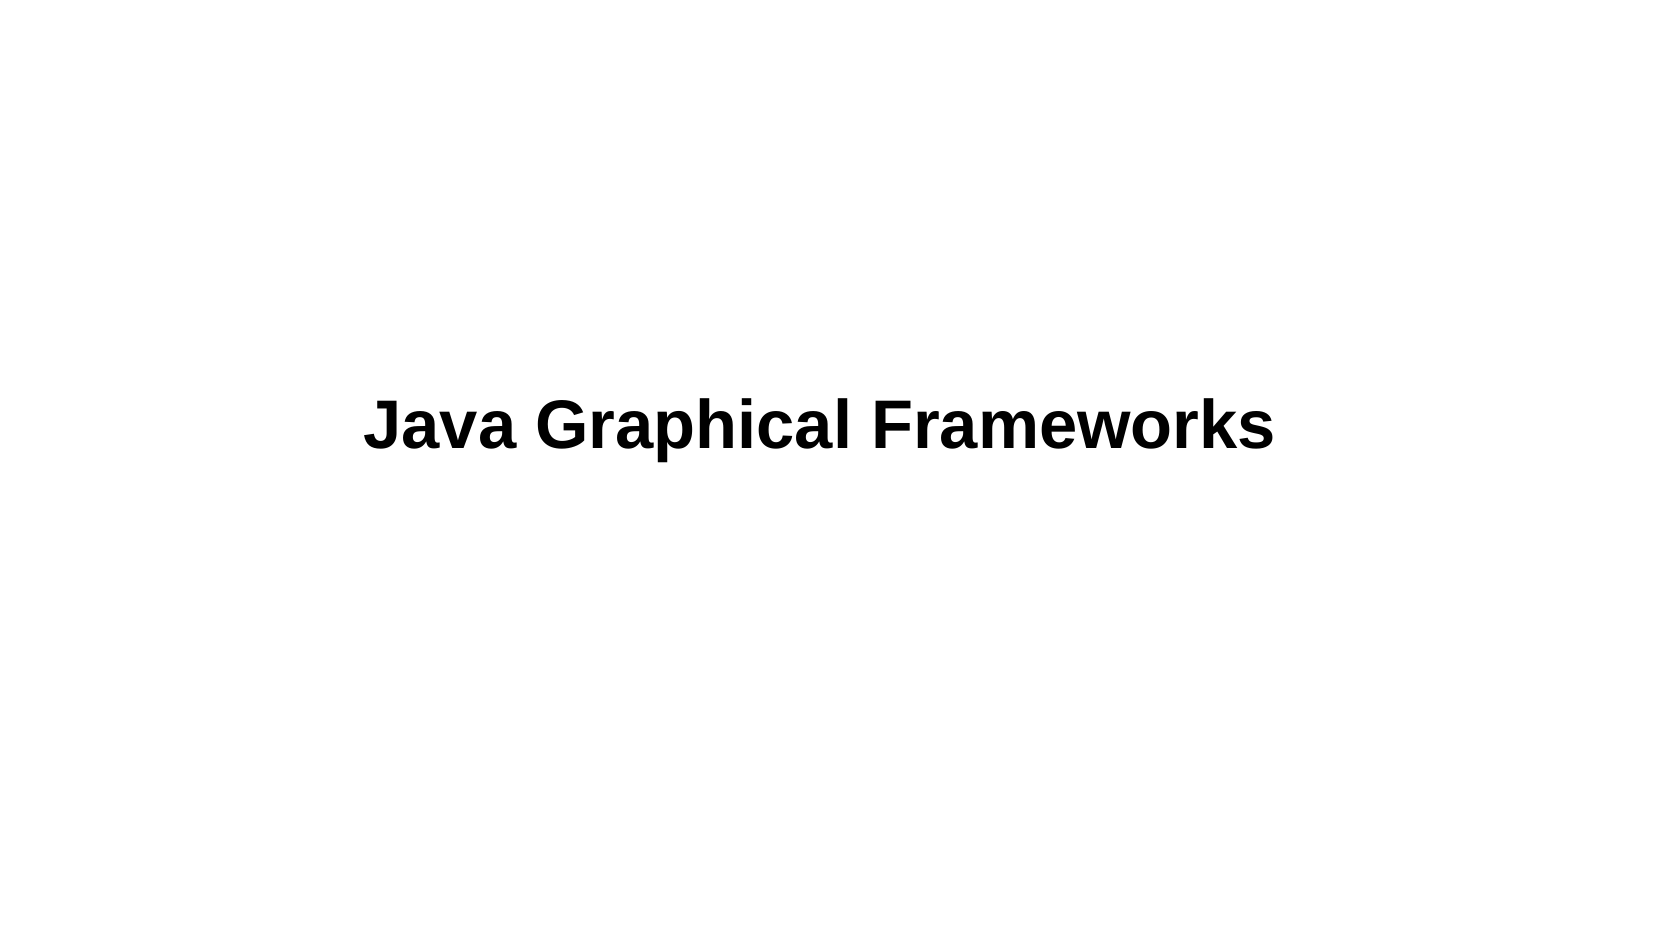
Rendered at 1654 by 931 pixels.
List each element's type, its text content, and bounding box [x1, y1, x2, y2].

title Java Graphical Frameworks [76, 370, 1565, 480]
